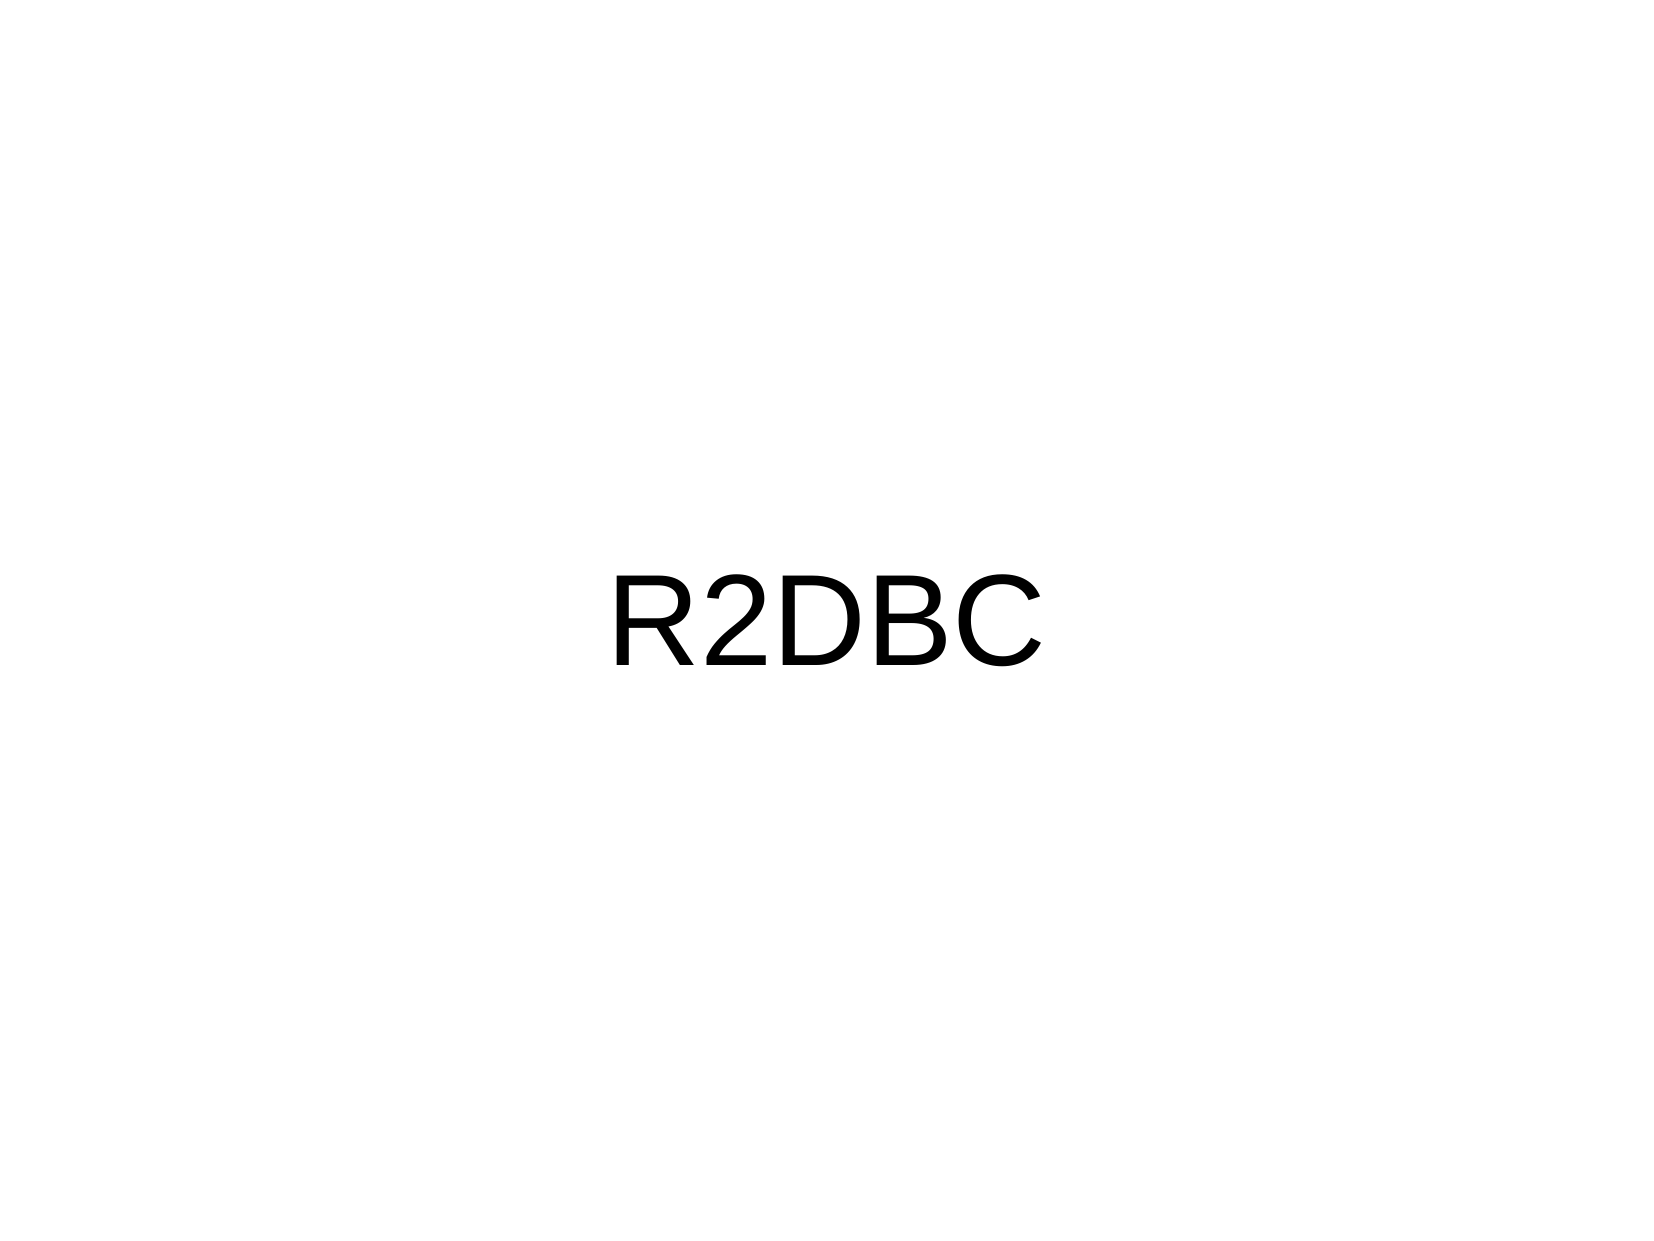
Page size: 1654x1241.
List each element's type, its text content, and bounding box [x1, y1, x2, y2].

title R2DBC [59, 547, 1595, 693]
